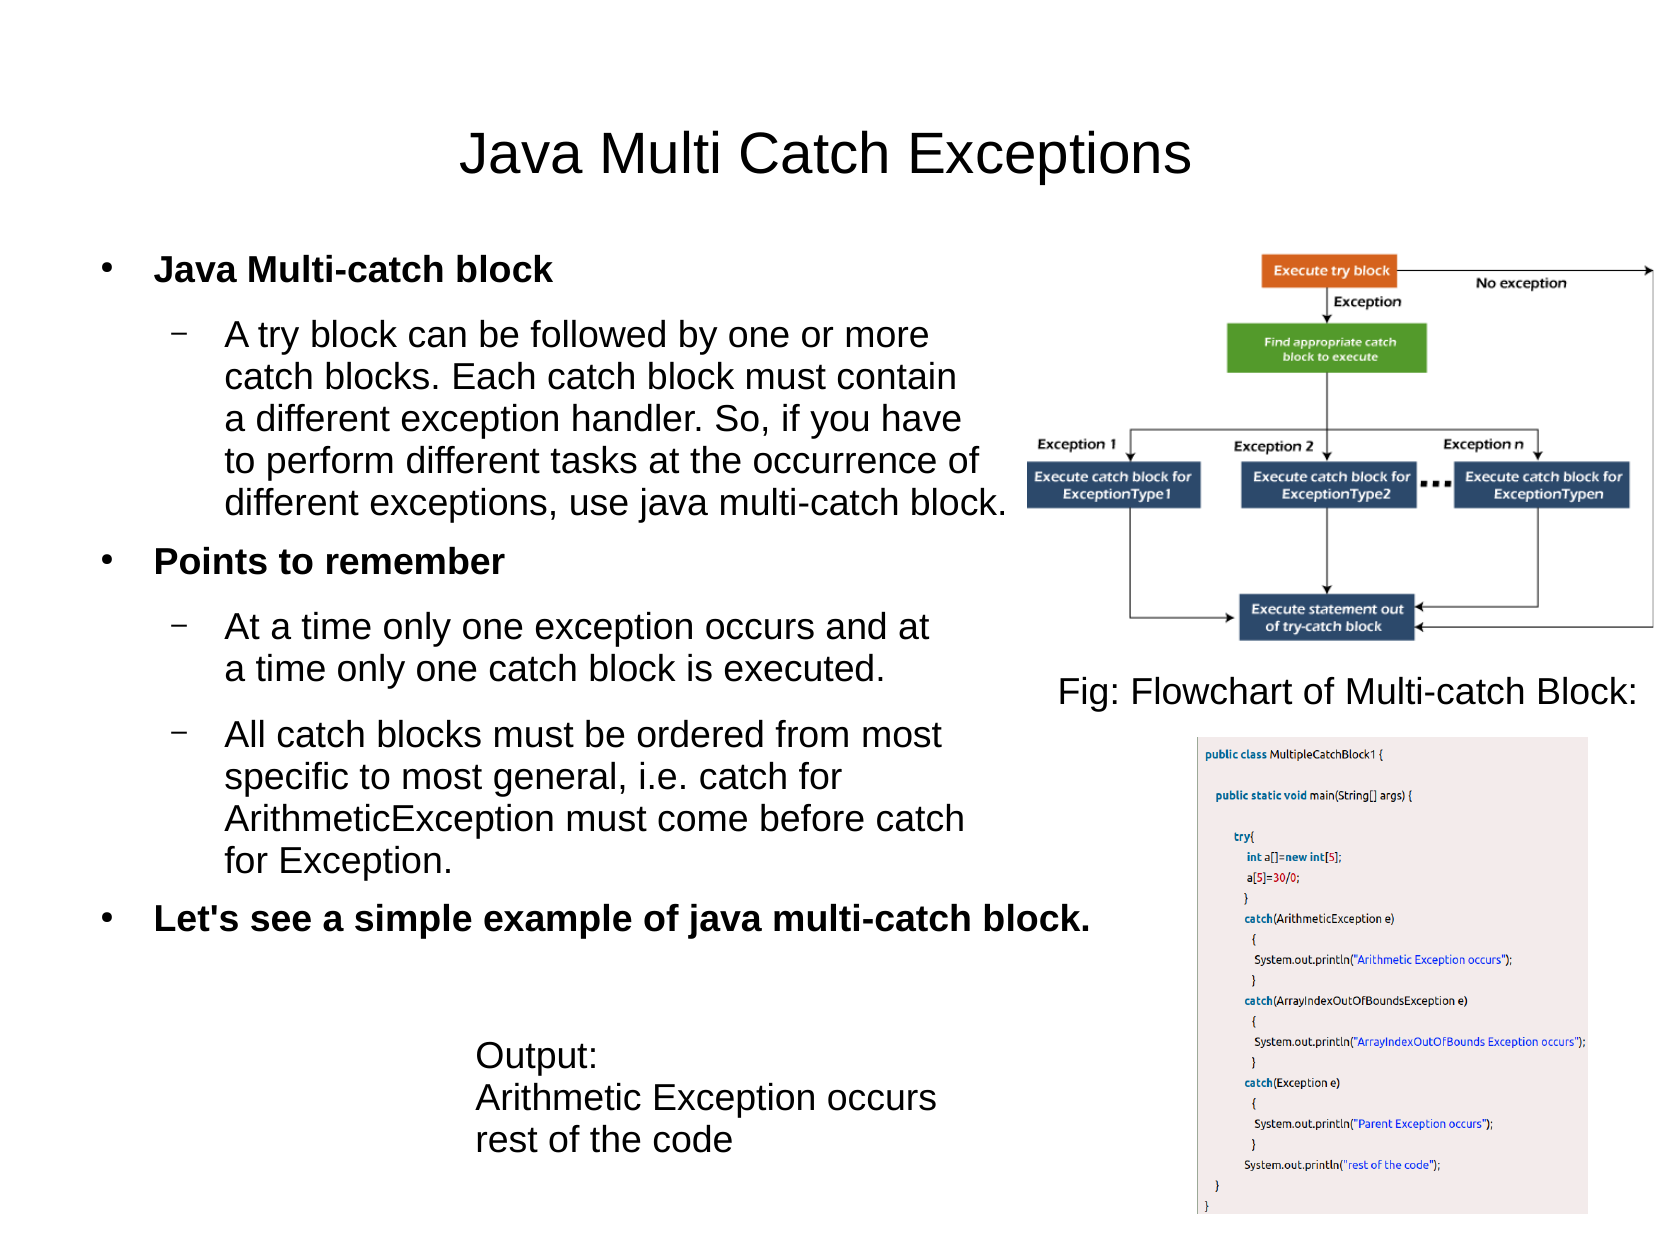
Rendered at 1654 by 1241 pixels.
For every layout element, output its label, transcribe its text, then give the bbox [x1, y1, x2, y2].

picture [1027, 247, 1654, 643]
title Java Multi Catch Exceptions [82, 49, 1571, 248]
text_box Fig: Flowchart of Multi-catch Block: [1007, 662, 1654, 762]
text_box Output: Arithmetic Exception occurs rest of the code [460, 1027, 993, 1241]
list Java Multi-catch block A try block can be followed by one or more catch blocks. Each catch block must contain a different exception handler. So, if you have to perform different tasks at the occurrence of different exceptions, use java multi-catch block. Points to remember At a time only one exception occurs and at a time only one catch block is executed. All catch blocks must be ordered from most specific to most general, i.e. catch for ArithmeticException must come before catch for Exception. Let's see a simple example of java multi-catch block. [82, 248, 1619, 1104]
picture [1197, 762, 1588, 1214]
